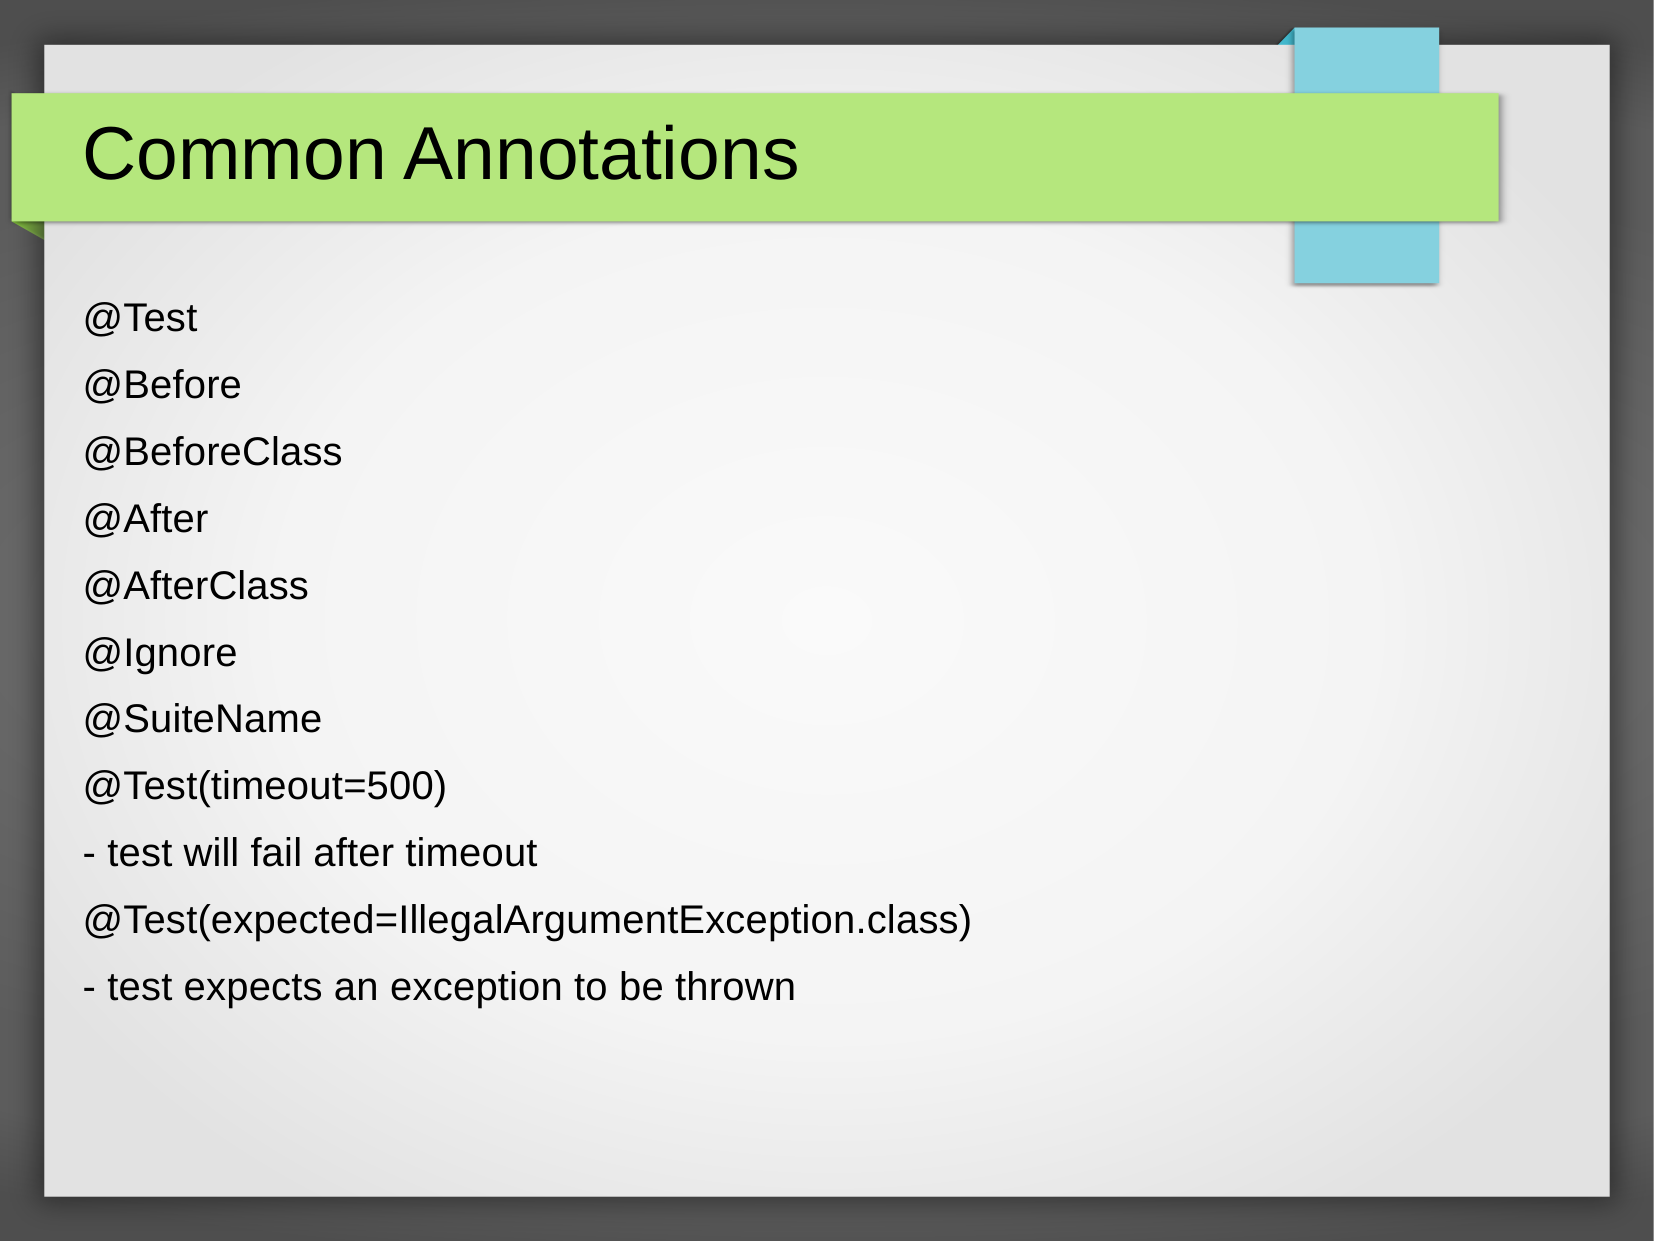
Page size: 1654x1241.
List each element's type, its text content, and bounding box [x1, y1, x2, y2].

picture [0, 0, 1654, 1241]
list @Test @Before @BeforeClass @After @AfterClass @Ignore @SuiteName @Test(timeout=500) - test will fail after timeout @Test(expected=IllegalArgumentException.class) - test expects an exception to be thrown [82, 295, 1571, 1015]
title Common Annotations [82, 94, 1264, 213]
